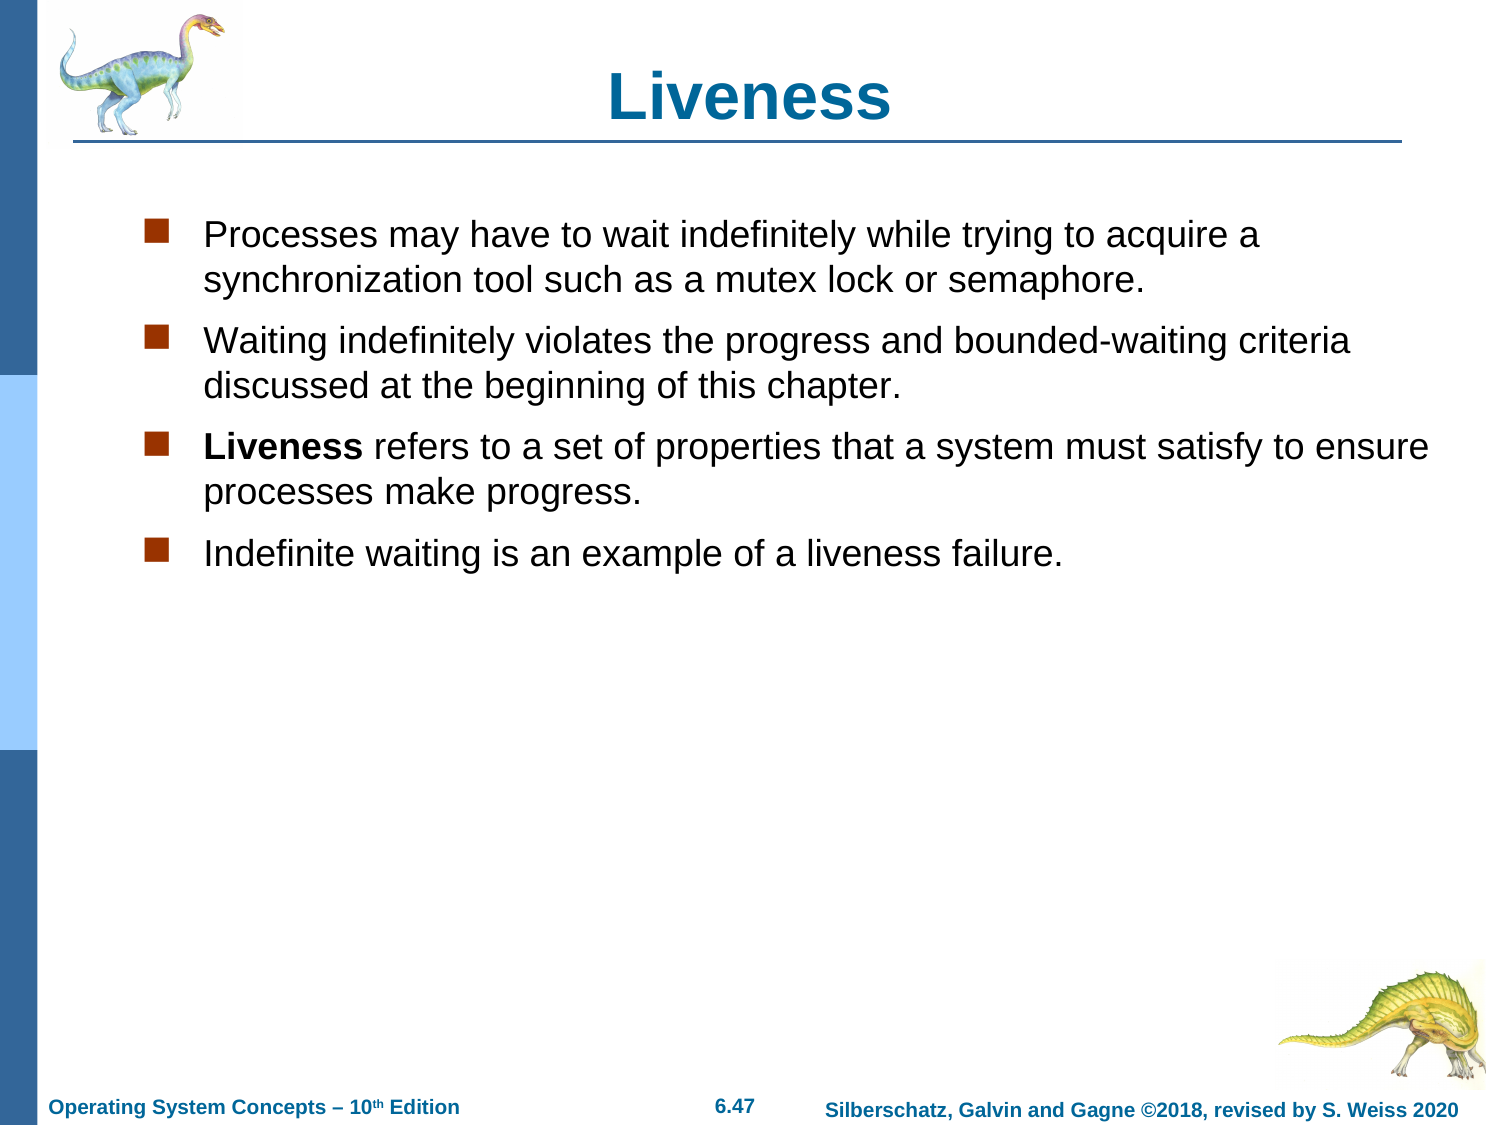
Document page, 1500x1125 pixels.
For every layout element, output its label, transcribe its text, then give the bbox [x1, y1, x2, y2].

title Liveness [75, 45, 1426, 141]
picture [46, 0, 243, 149]
list Processes may have to wait indefinitely while trying to acquire a synchronization tool such as a mutex lock or semaphore. Waiting indefinitely violates the progress and bounded-waiting criteria discussed at the beginning of this chapter. Liveness refers to a set of properties that a system must satisfy to ensure processes make progress. Indefinite waiting is an example of a liveness failure. [132, 202, 1483, 946]
picture [1275, 959, 1486, 1090]
